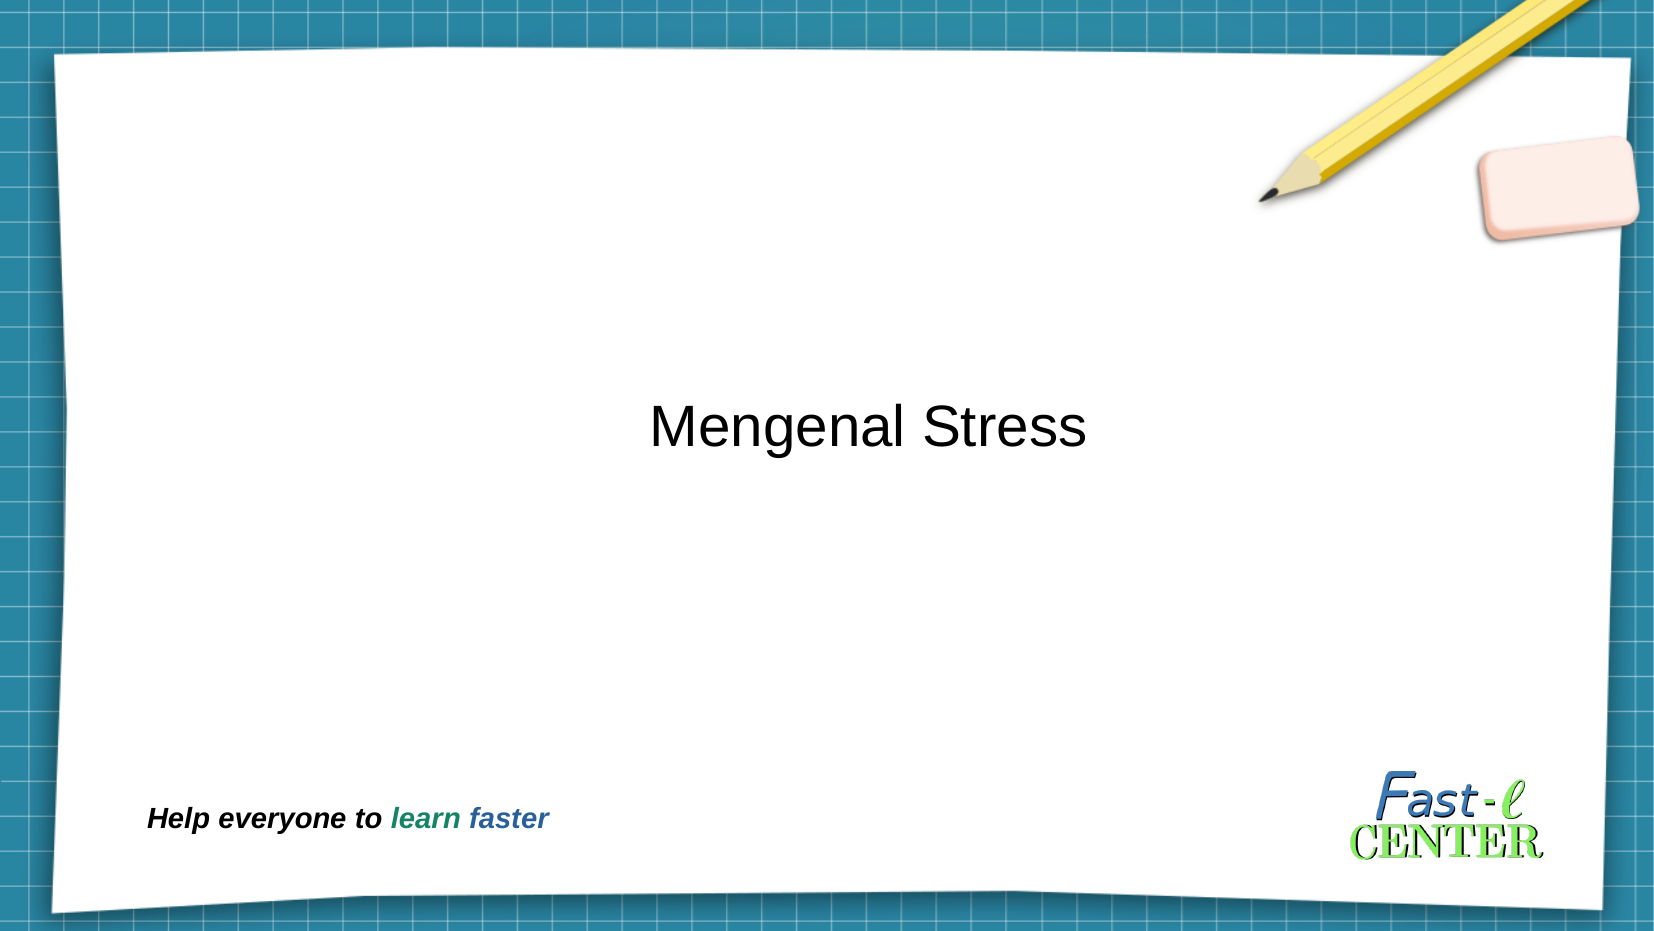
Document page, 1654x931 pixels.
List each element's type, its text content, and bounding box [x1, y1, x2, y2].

text_box Mengenal Stress [635, 386, 1103, 467]
picture [0, 0, 1654, 931]
text_box Help everyone to learn faster [132, 791, 658, 839]
